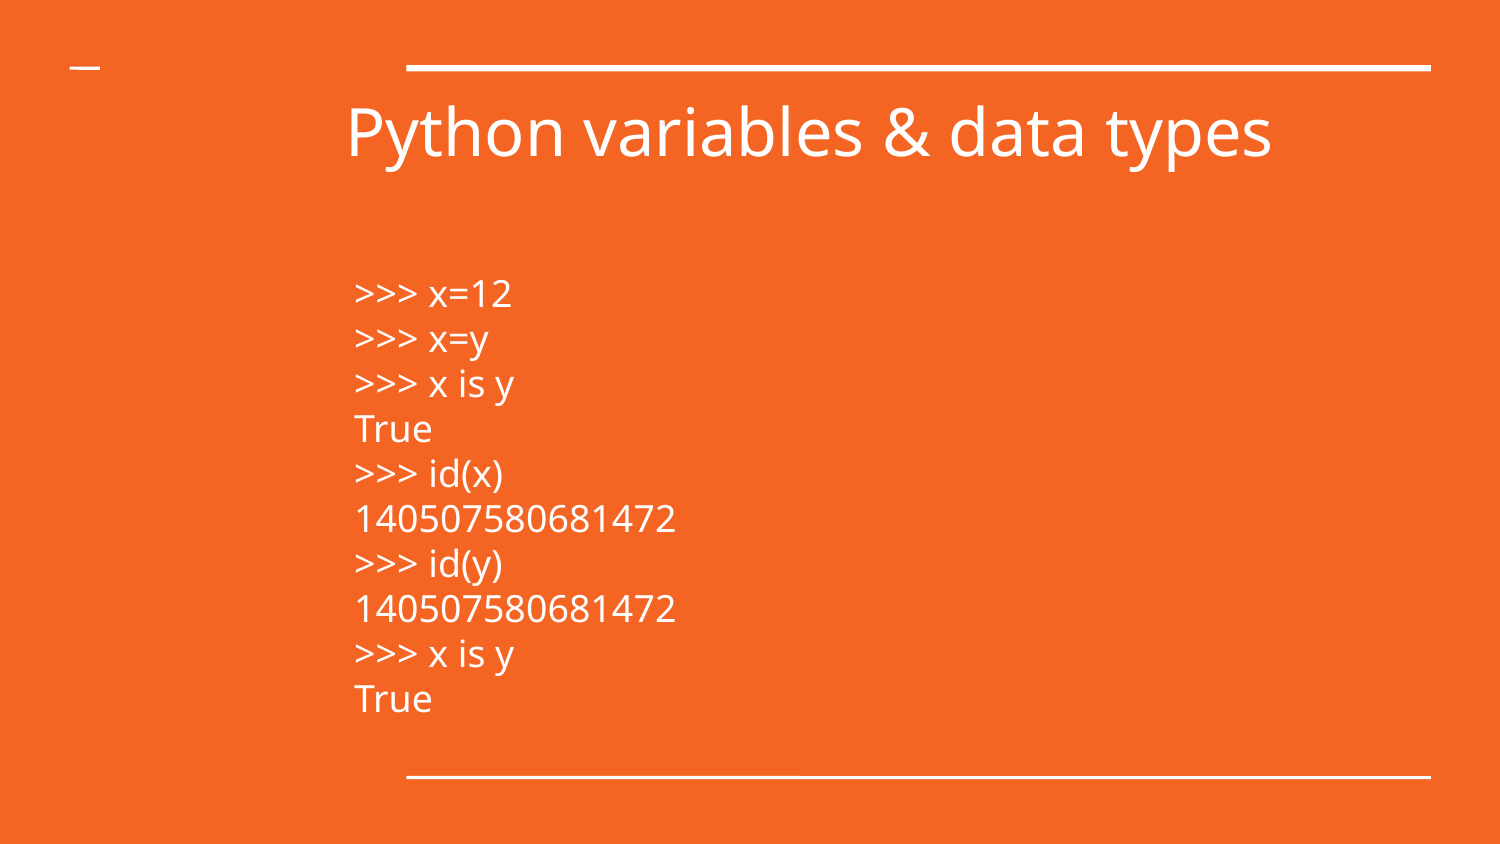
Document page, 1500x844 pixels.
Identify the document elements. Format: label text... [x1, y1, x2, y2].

title Python variables & data types [330, 74, 1440, 181]
subtitle >>> x=12 >>> x=y >>> x is y True >>> id(x) 140507580681472 >>> id(y) 140507580681472 >>> x is y True [339, 236, 1428, 735]
